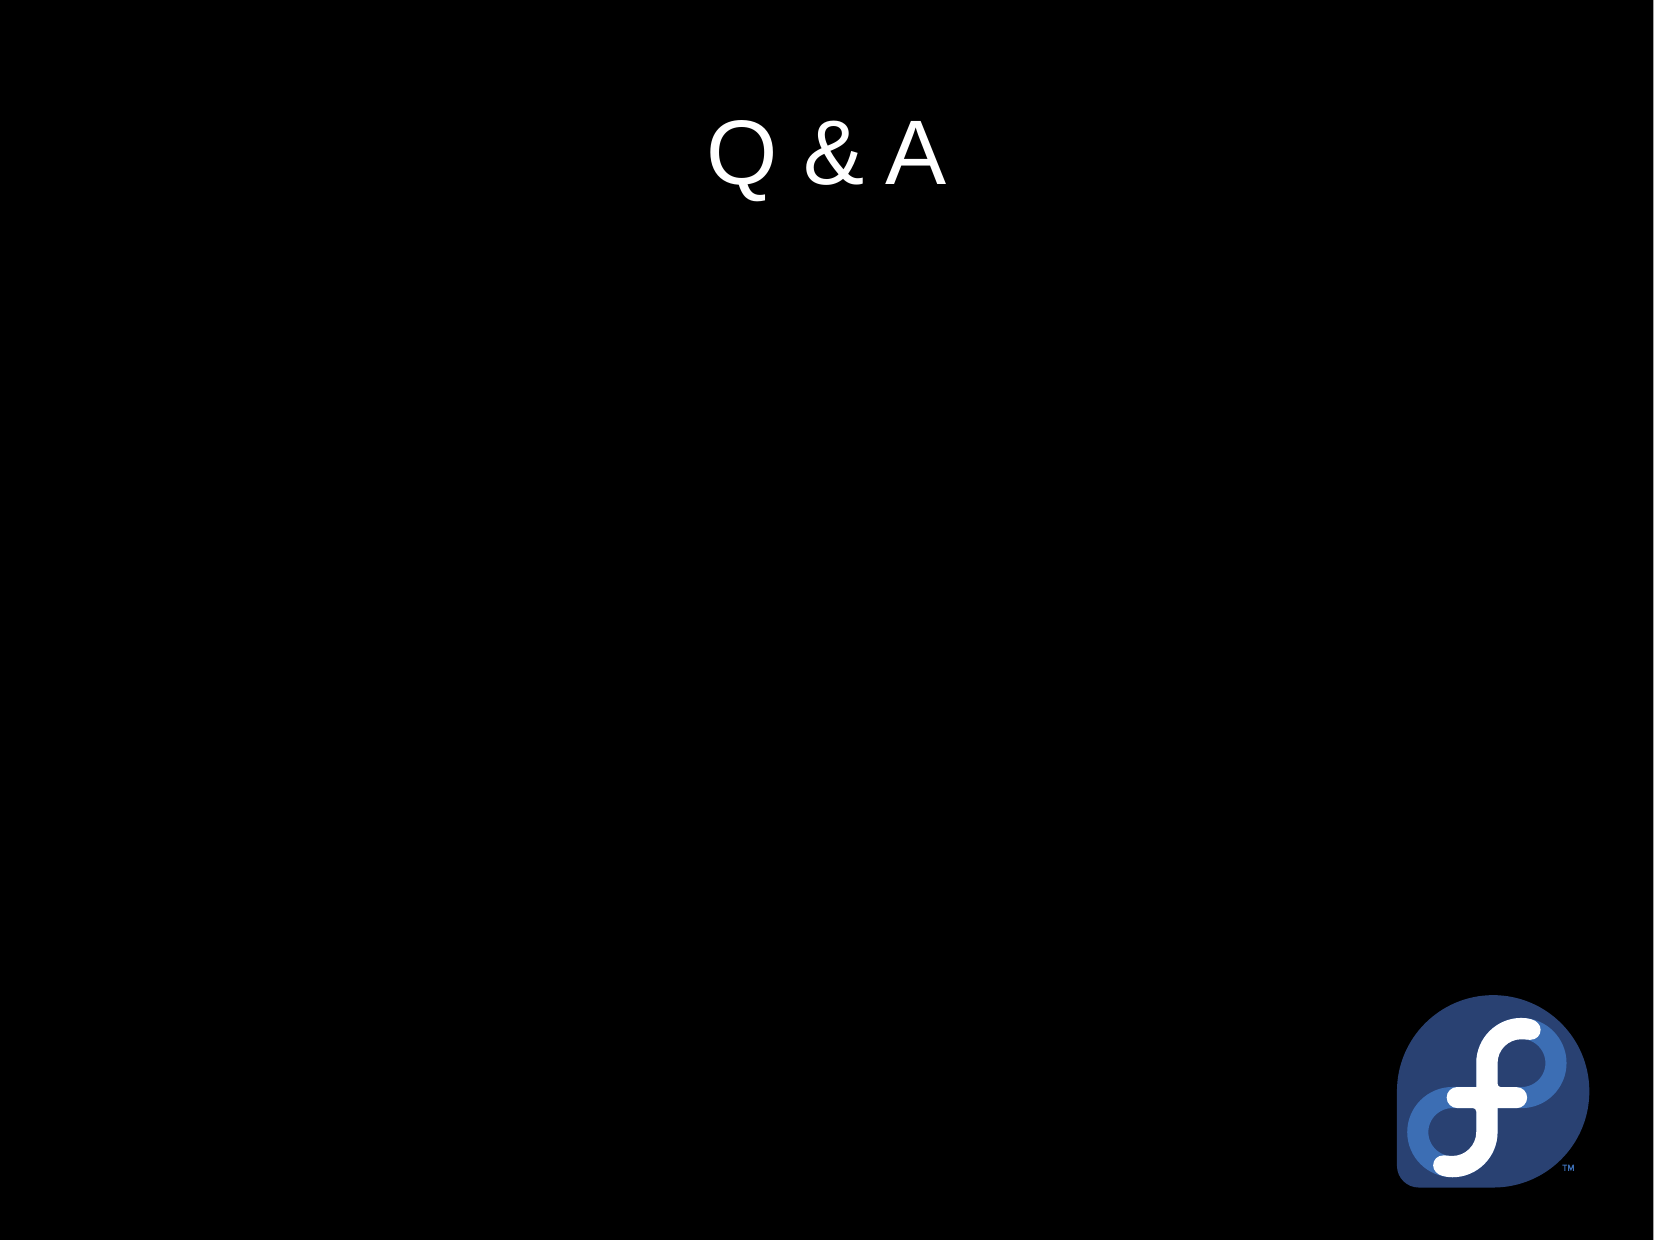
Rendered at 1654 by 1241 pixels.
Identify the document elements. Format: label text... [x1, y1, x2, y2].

picture [1396, 994, 1591, 1189]
title Q & A [82, 49, 1571, 257]
